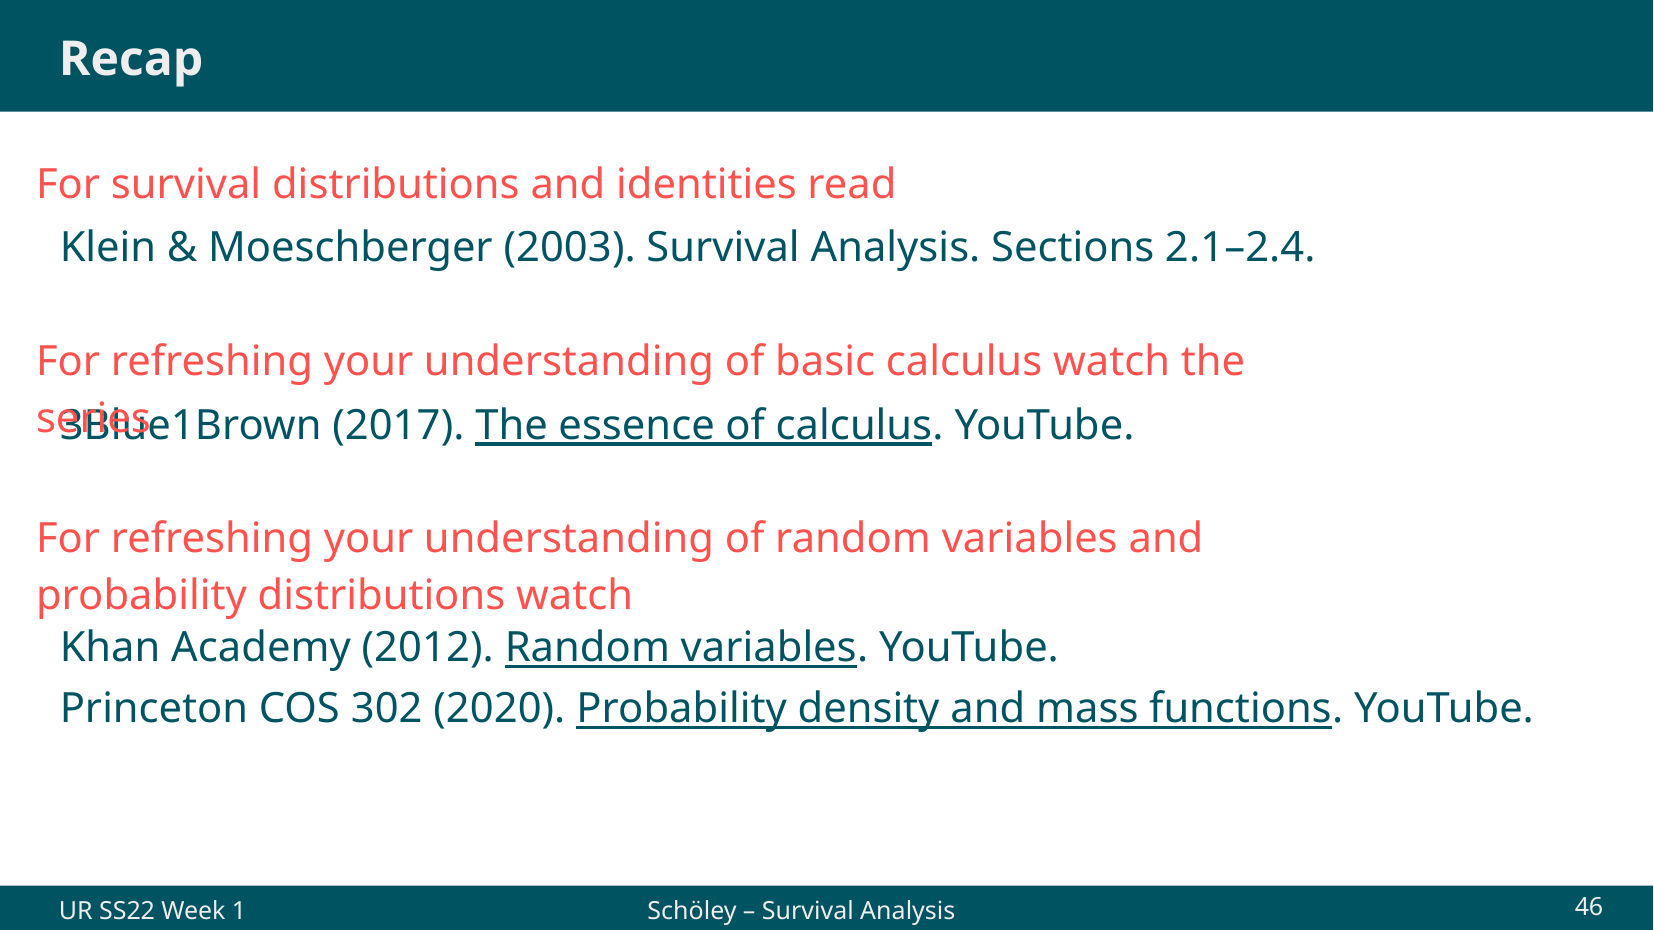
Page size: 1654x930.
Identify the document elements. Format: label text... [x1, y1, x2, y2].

text_box Khan Academy (2012). Random variables. YouTube. [45, 609, 1194, 674]
text_box Princeton COS 302 (2020). Probability density and mass functions. YouTube. [45, 670, 1636, 784]
text_box For survival distributions and identities read [21, 146, 1272, 211]
text_box 3Blue1Brown (2017). The essence of calculus. YouTube. [45, 387, 1636, 500]
title Recap [58, 0, 1594, 117]
text_box For refreshing your understanding of random variables and probability distributions watch [21, 500, 1321, 614]
text_box Klein & Moeschberger (2003). Survival Analysis. Sections 2.1–2.4. [45, 209, 1366, 280]
text_box For refreshing your understanding of basic calculus watch the series [21, 323, 1321, 437]
